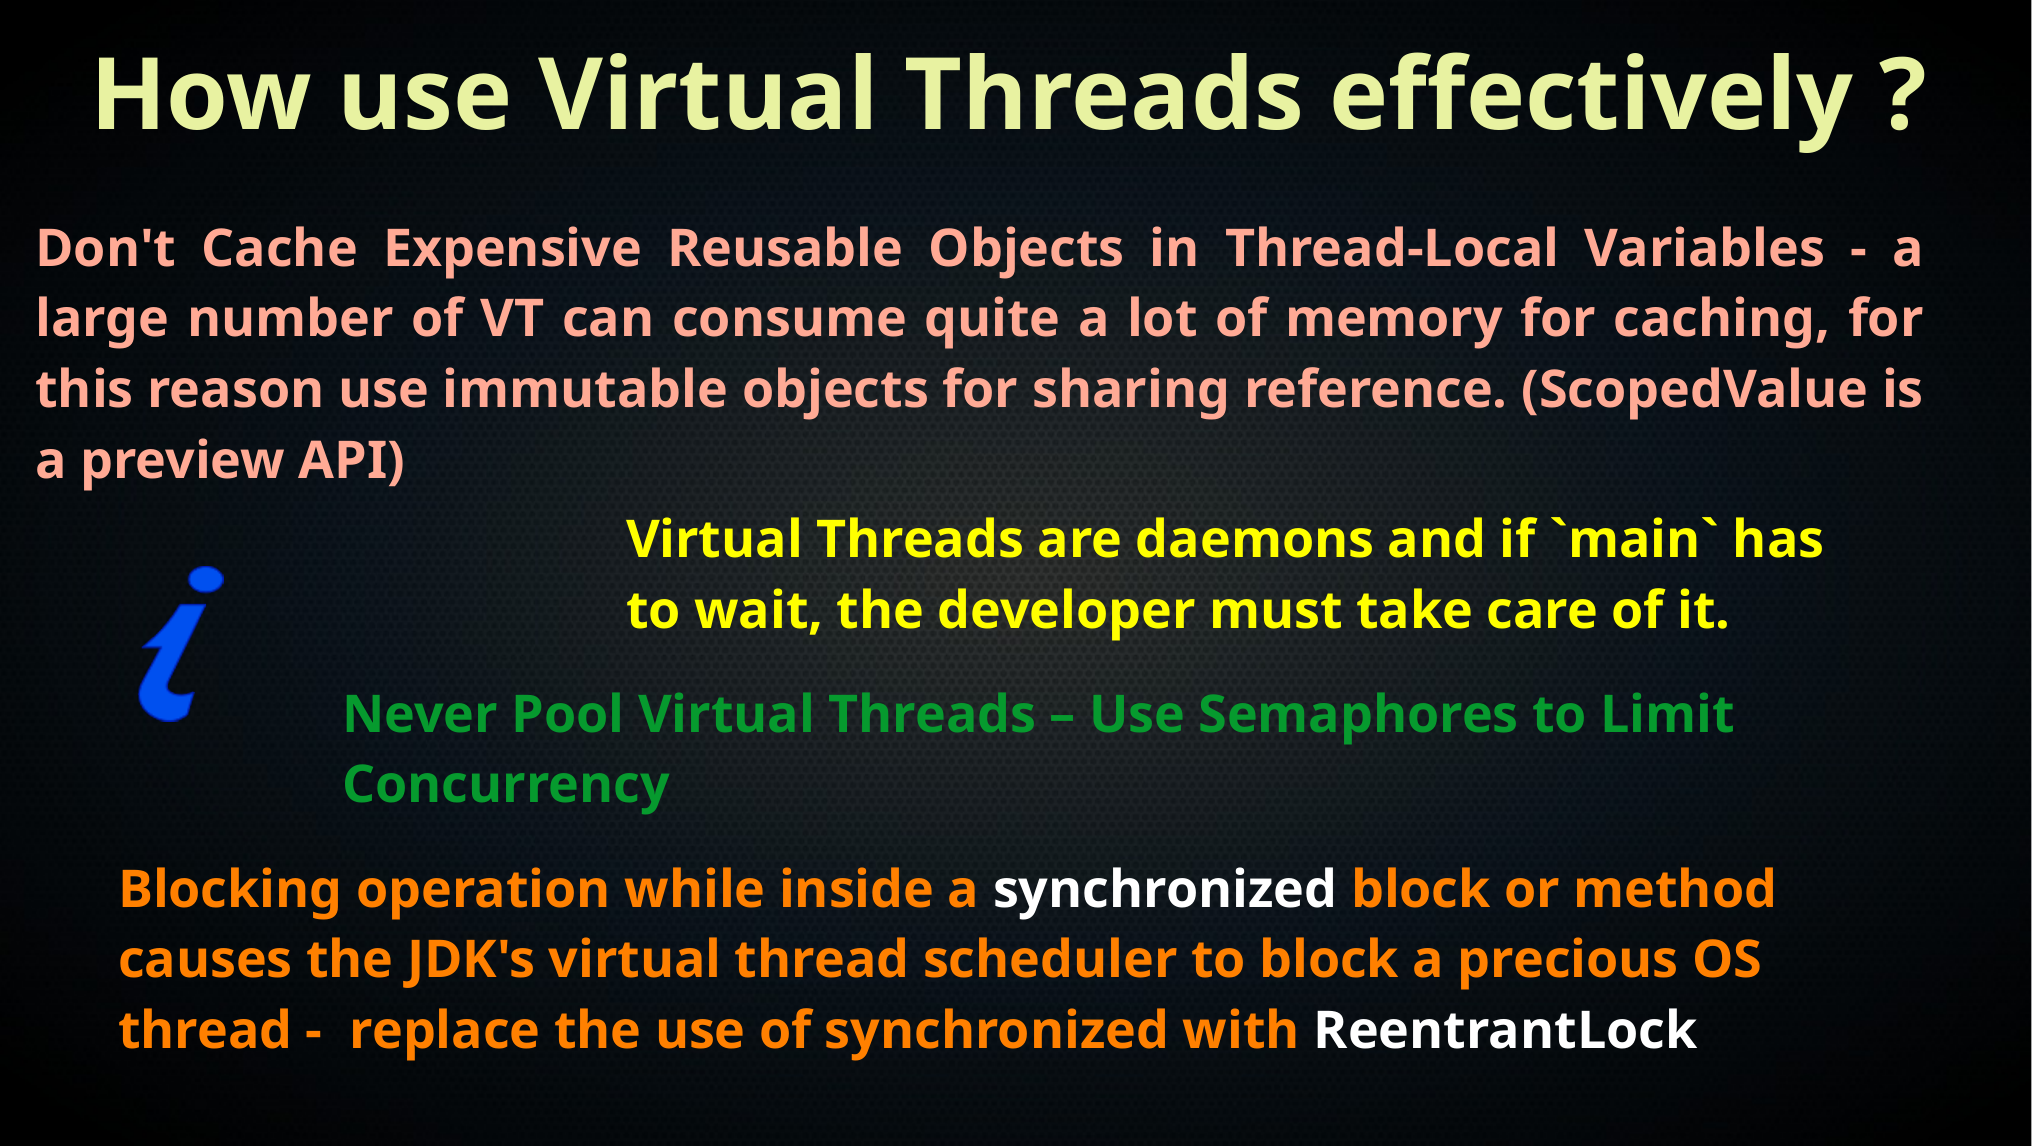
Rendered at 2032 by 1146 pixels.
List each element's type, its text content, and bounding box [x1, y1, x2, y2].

text_box Never Pool Virtual Threads – Use Semaphores to Limit Concurrency [342, 685, 1902, 810]
text_box Blocking operation while inside a synchronized block or method causes the JDK's virtual thread scheduler to block a precious OS thread - replace the use of synchronized with ReentrantLock [118, 864, 1784, 1052]
picture [0, 0, 2032, 1146]
text_box Don't Cache Expensive Reusable Objects in Thread-Local Variables - a large number of VT can consume quite a lot of memory for caching, for this reason use immutable objects for sharing reference. (ScopedValue is a preview API) [35, 253, 1926, 451]
title How use Virtual Threads effectively ? [0, 4, 2020, 178]
text_box Virtual Threads are daemons and if `main` has to wait, the developer must take care of it. [625, 510, 1890, 636]
